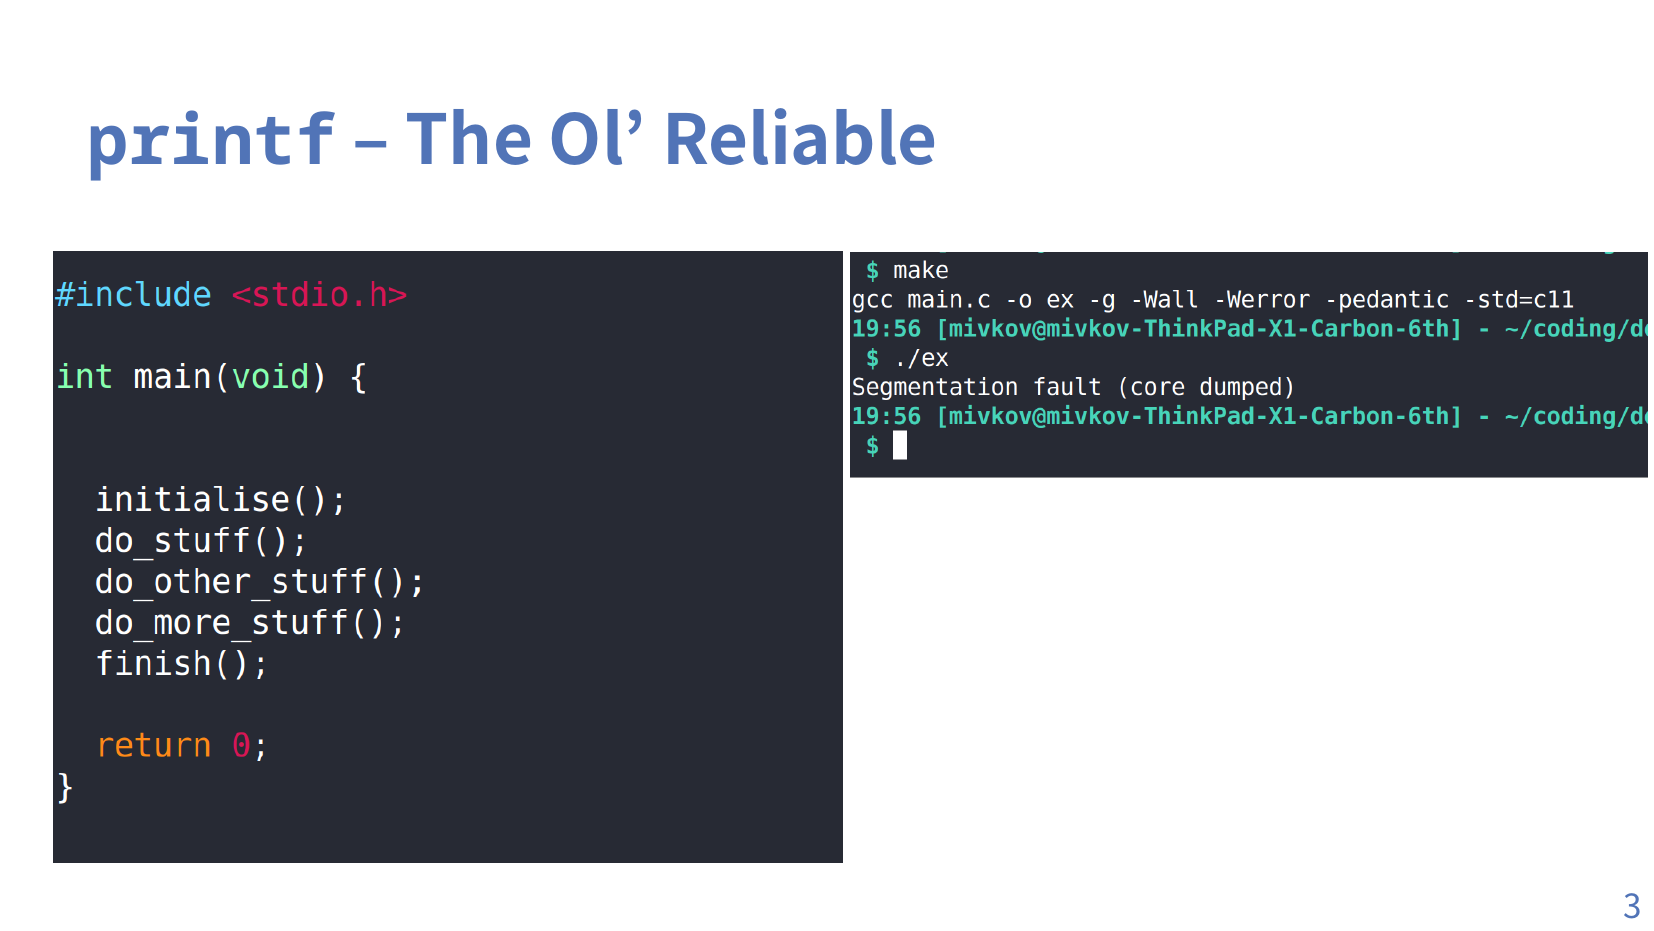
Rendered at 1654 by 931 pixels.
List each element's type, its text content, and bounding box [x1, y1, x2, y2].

title printf – The Ol’ Reliable [87, 93, 1563, 176]
picture [53, 251, 843, 863]
picture [850, 252, 1648, 479]
